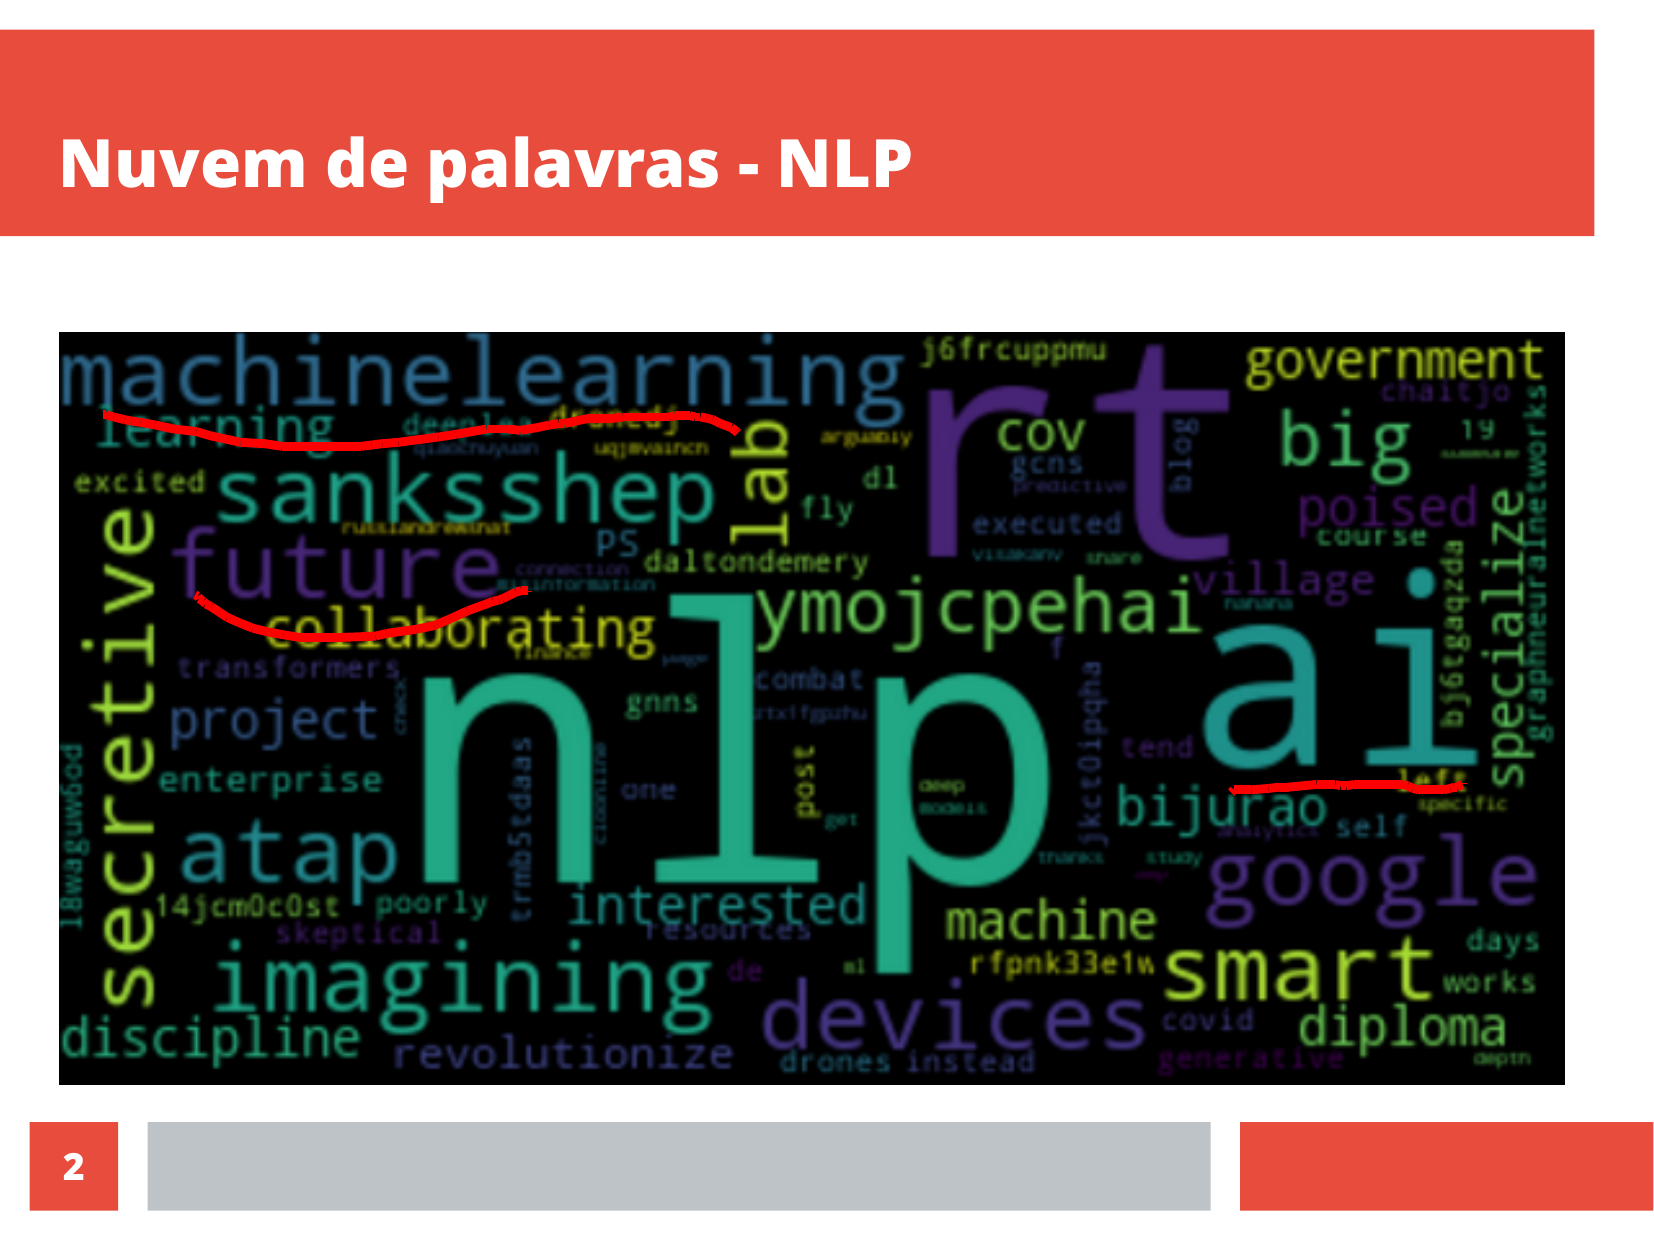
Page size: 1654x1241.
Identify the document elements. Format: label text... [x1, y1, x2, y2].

title Nuvem de palavras - NLP [59, 59, 1595, 207]
picture [59, 332, 1565, 1085]
